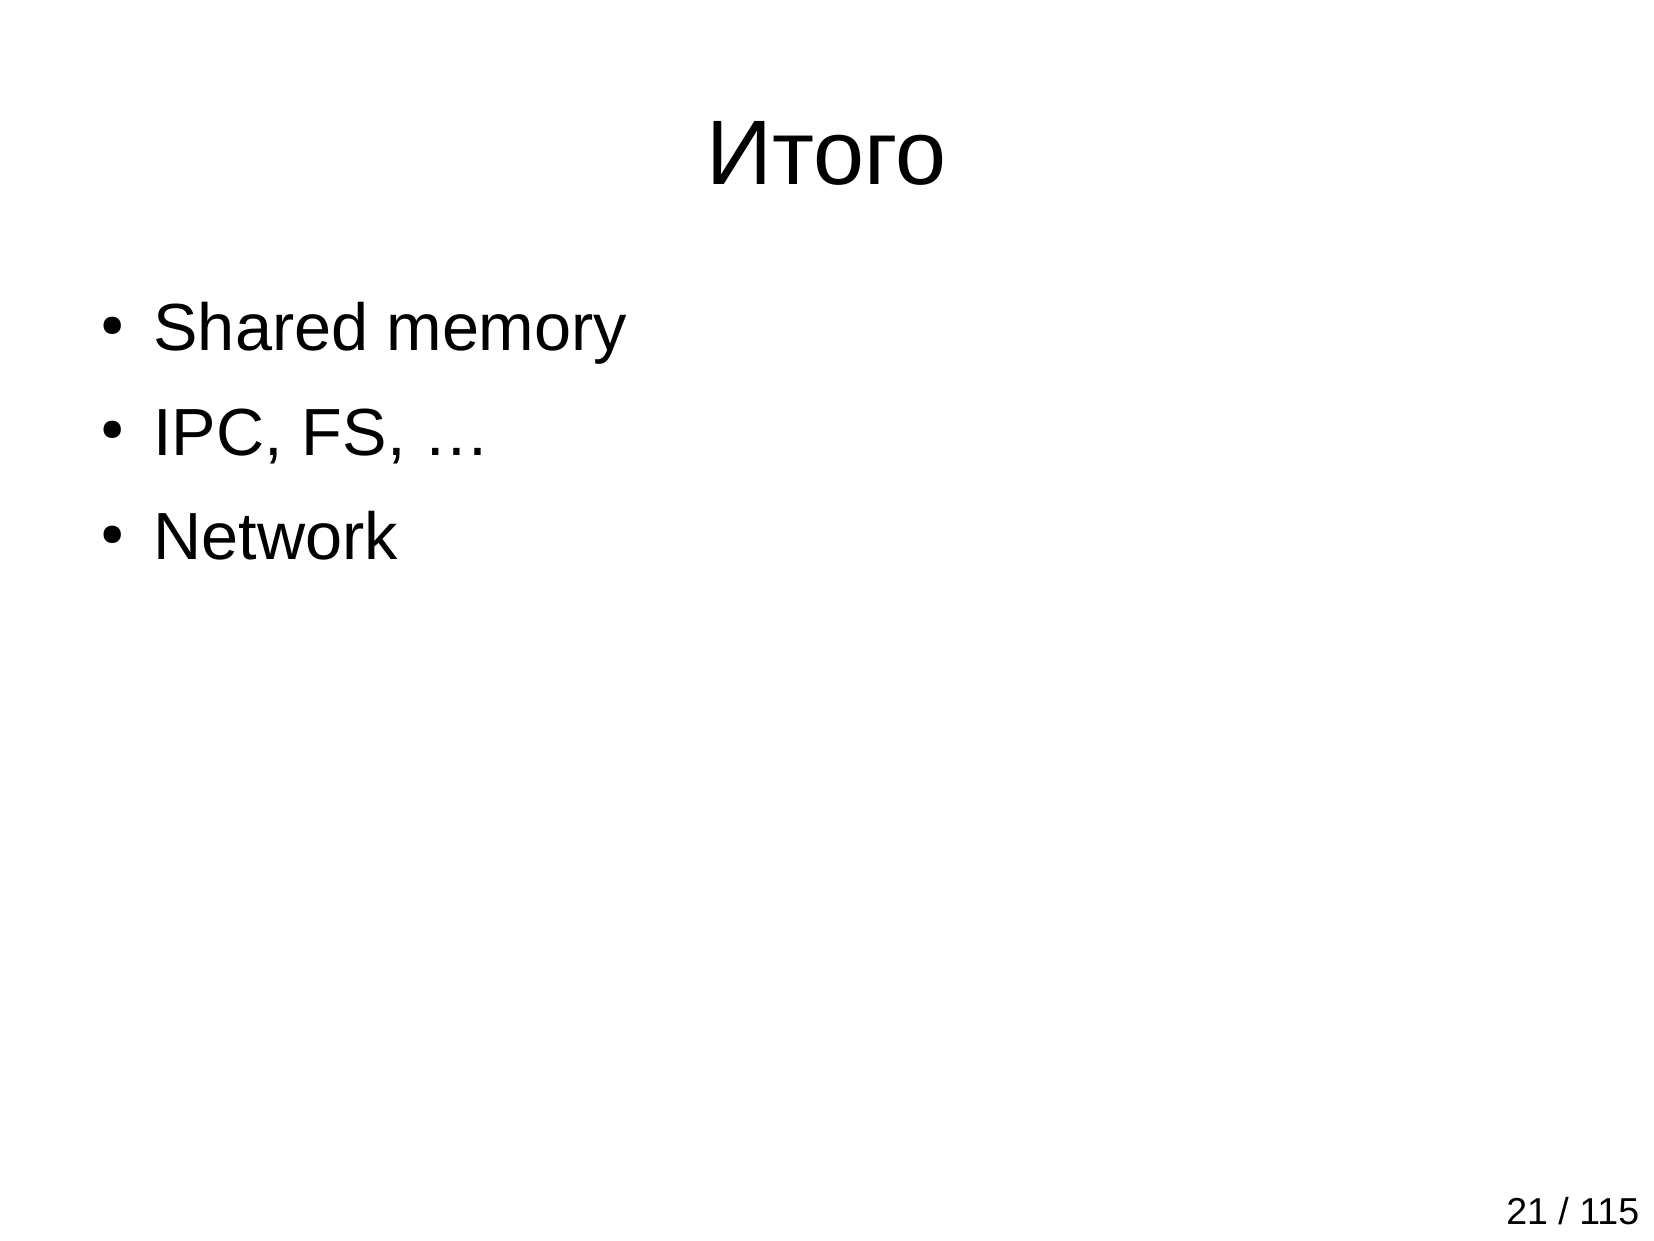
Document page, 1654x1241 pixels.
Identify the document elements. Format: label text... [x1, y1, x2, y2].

title Итого [82, 49, 1571, 257]
list Shared memory IPC, FS, … Network [82, 290, 1571, 1010]
text_box <number> / 115 [1380, 1183, 1654, 1241]
